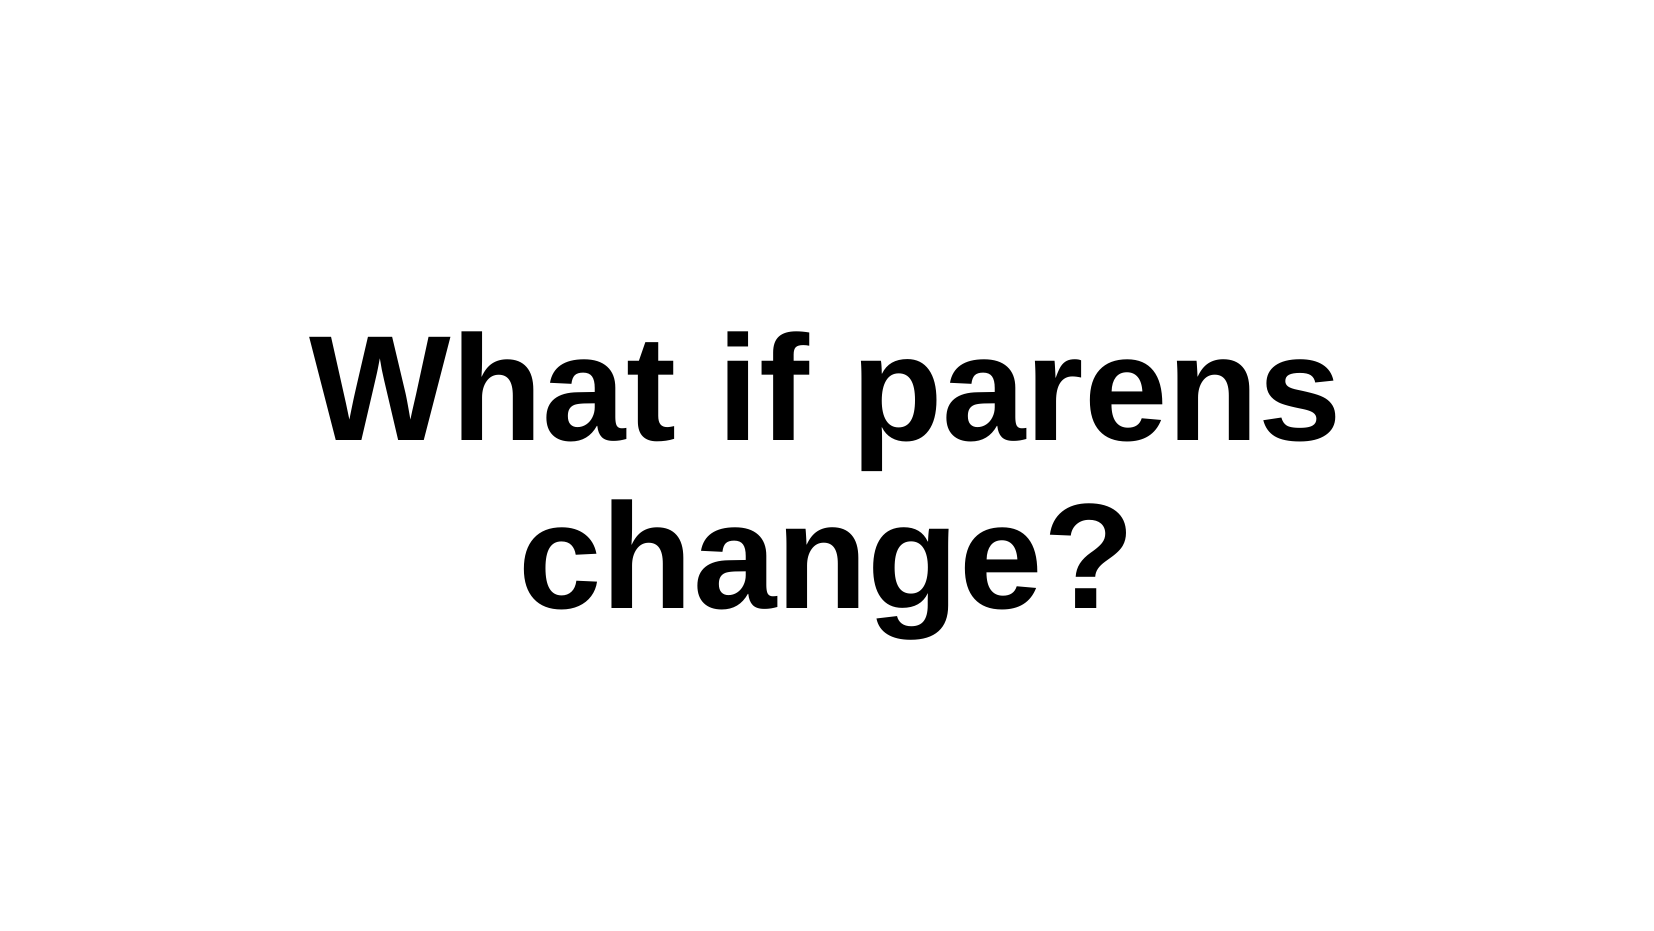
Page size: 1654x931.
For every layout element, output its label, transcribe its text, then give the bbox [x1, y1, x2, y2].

title What if parens change? [82, 37, 1571, 908]
